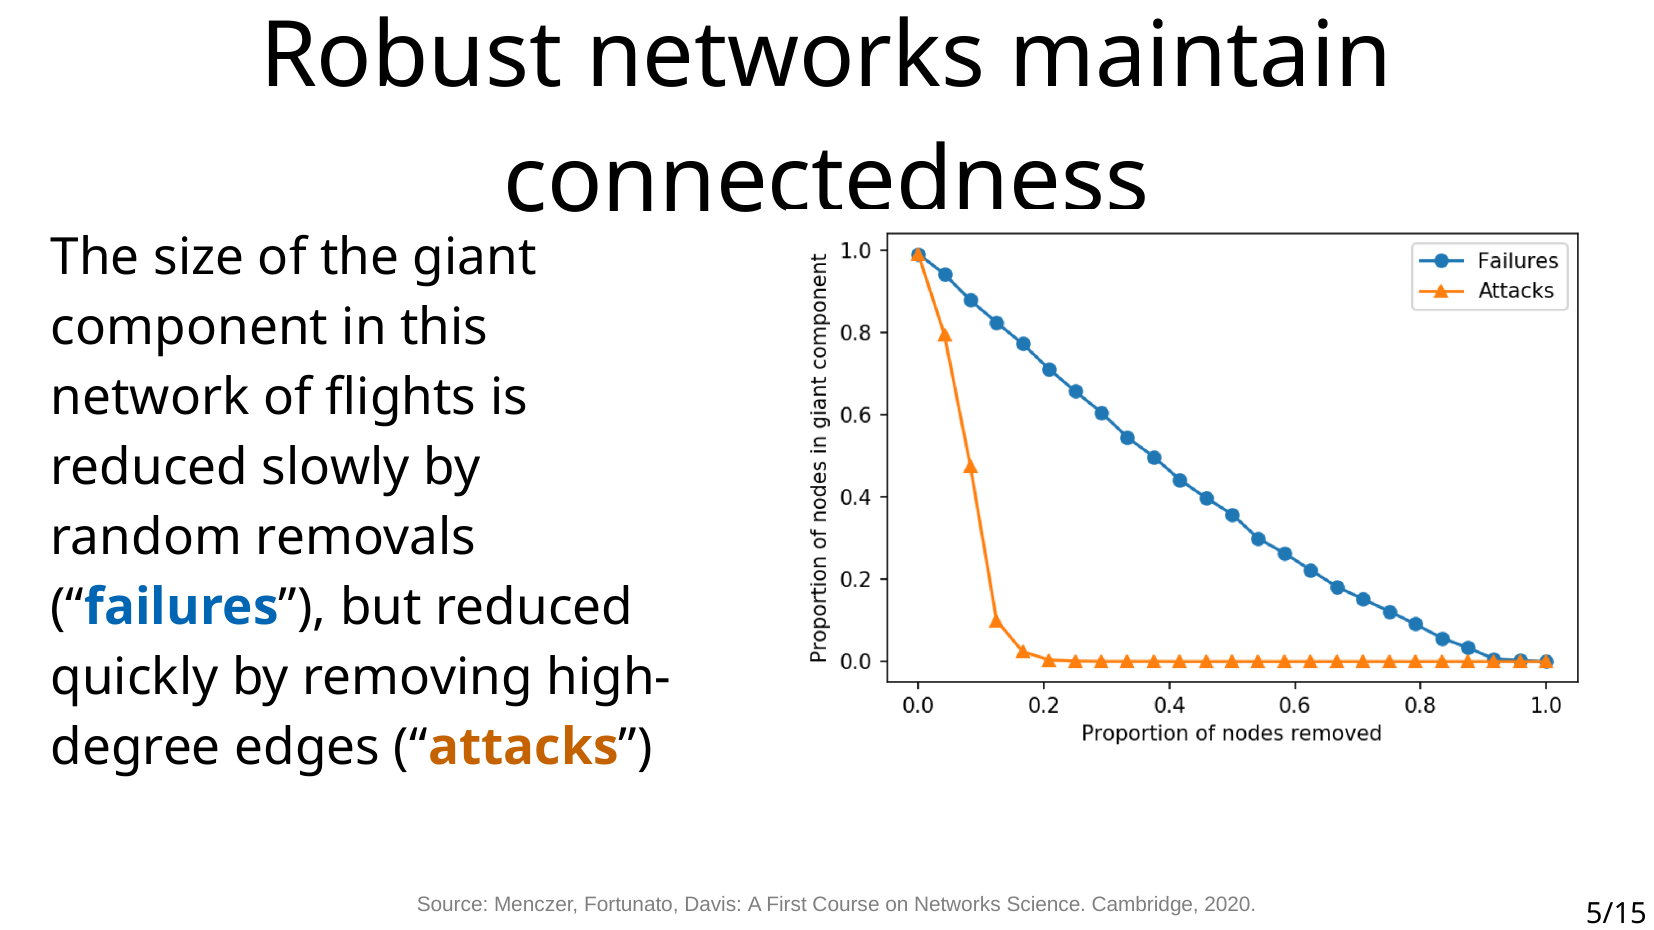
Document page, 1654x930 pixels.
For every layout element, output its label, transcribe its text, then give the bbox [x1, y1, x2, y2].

text_box Source: Menczer, Fortunato, Davis: A First Course on Networks Science. Cambridge, 2020. [304, 885, 1370, 930]
picture [786, 209, 1591, 751]
list The size of the giant component in this network of flights is reduced slowly by random removals (“failures”), but reduced quickly by removing high-degree edges (“attacks”) [50, 219, 676, 816]
title Robust networks maintain connectedness [0, 0, 1653, 243]
